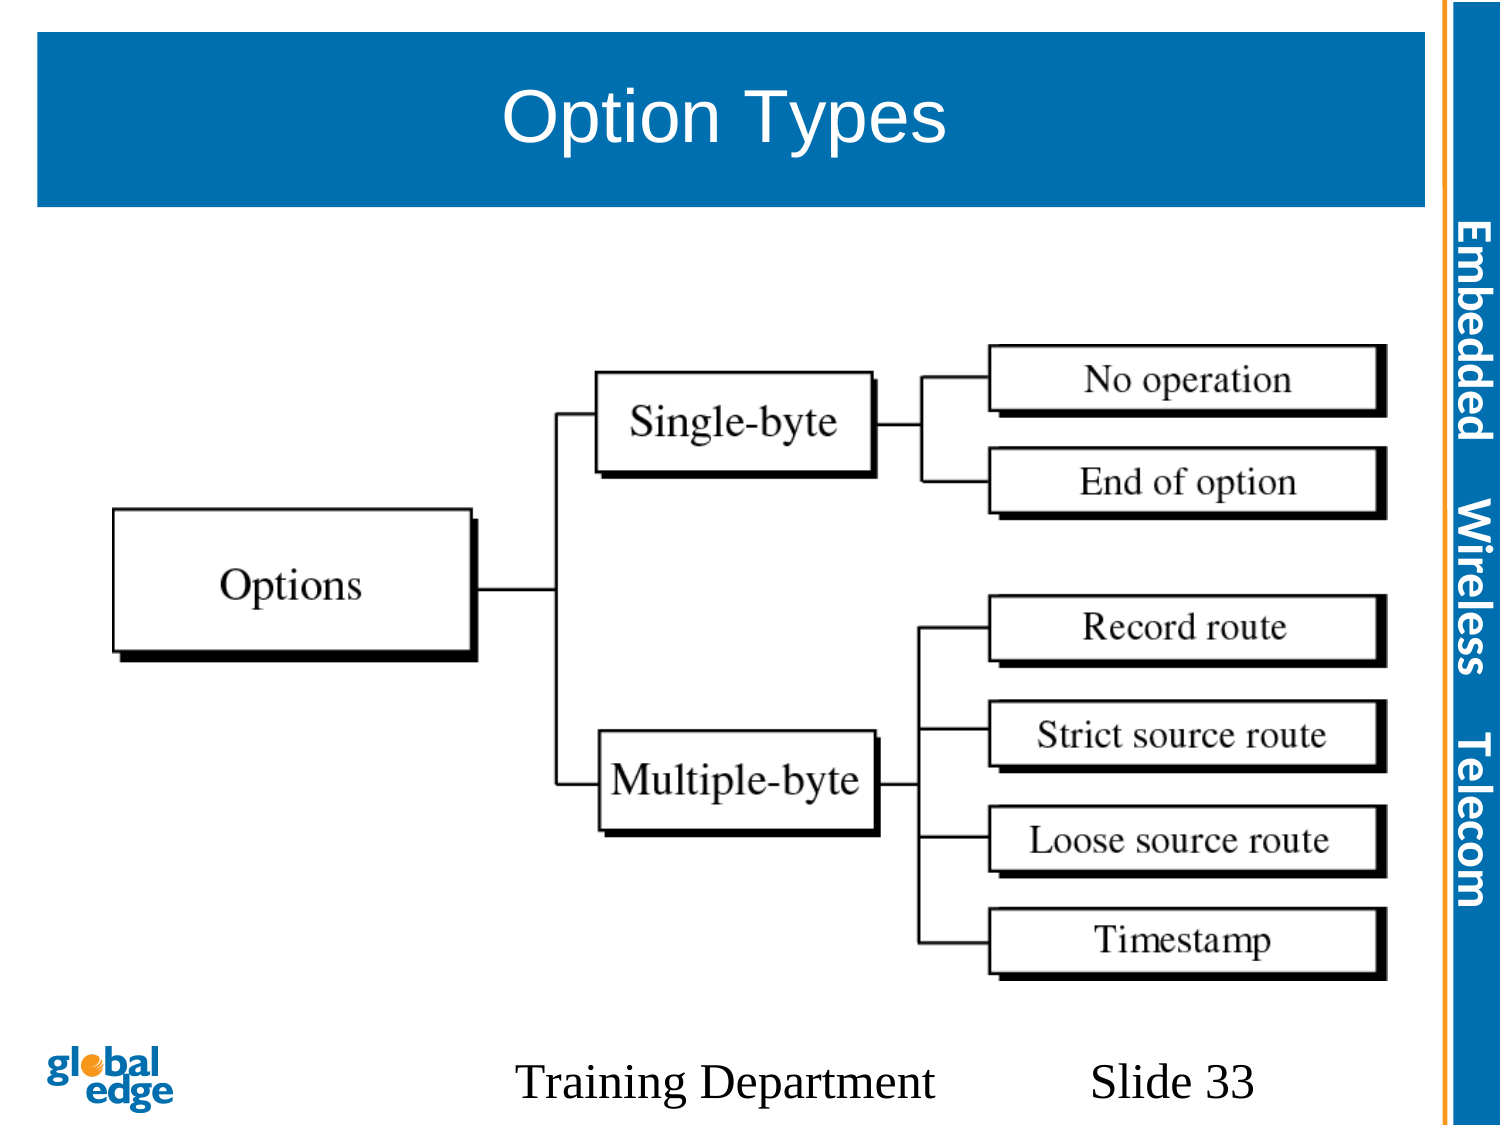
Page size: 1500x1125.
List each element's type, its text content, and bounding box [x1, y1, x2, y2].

picture [34, 1034, 185, 1125]
picture [112, 344, 1388, 981]
title Option Types [88, 64, 1361, 162]
